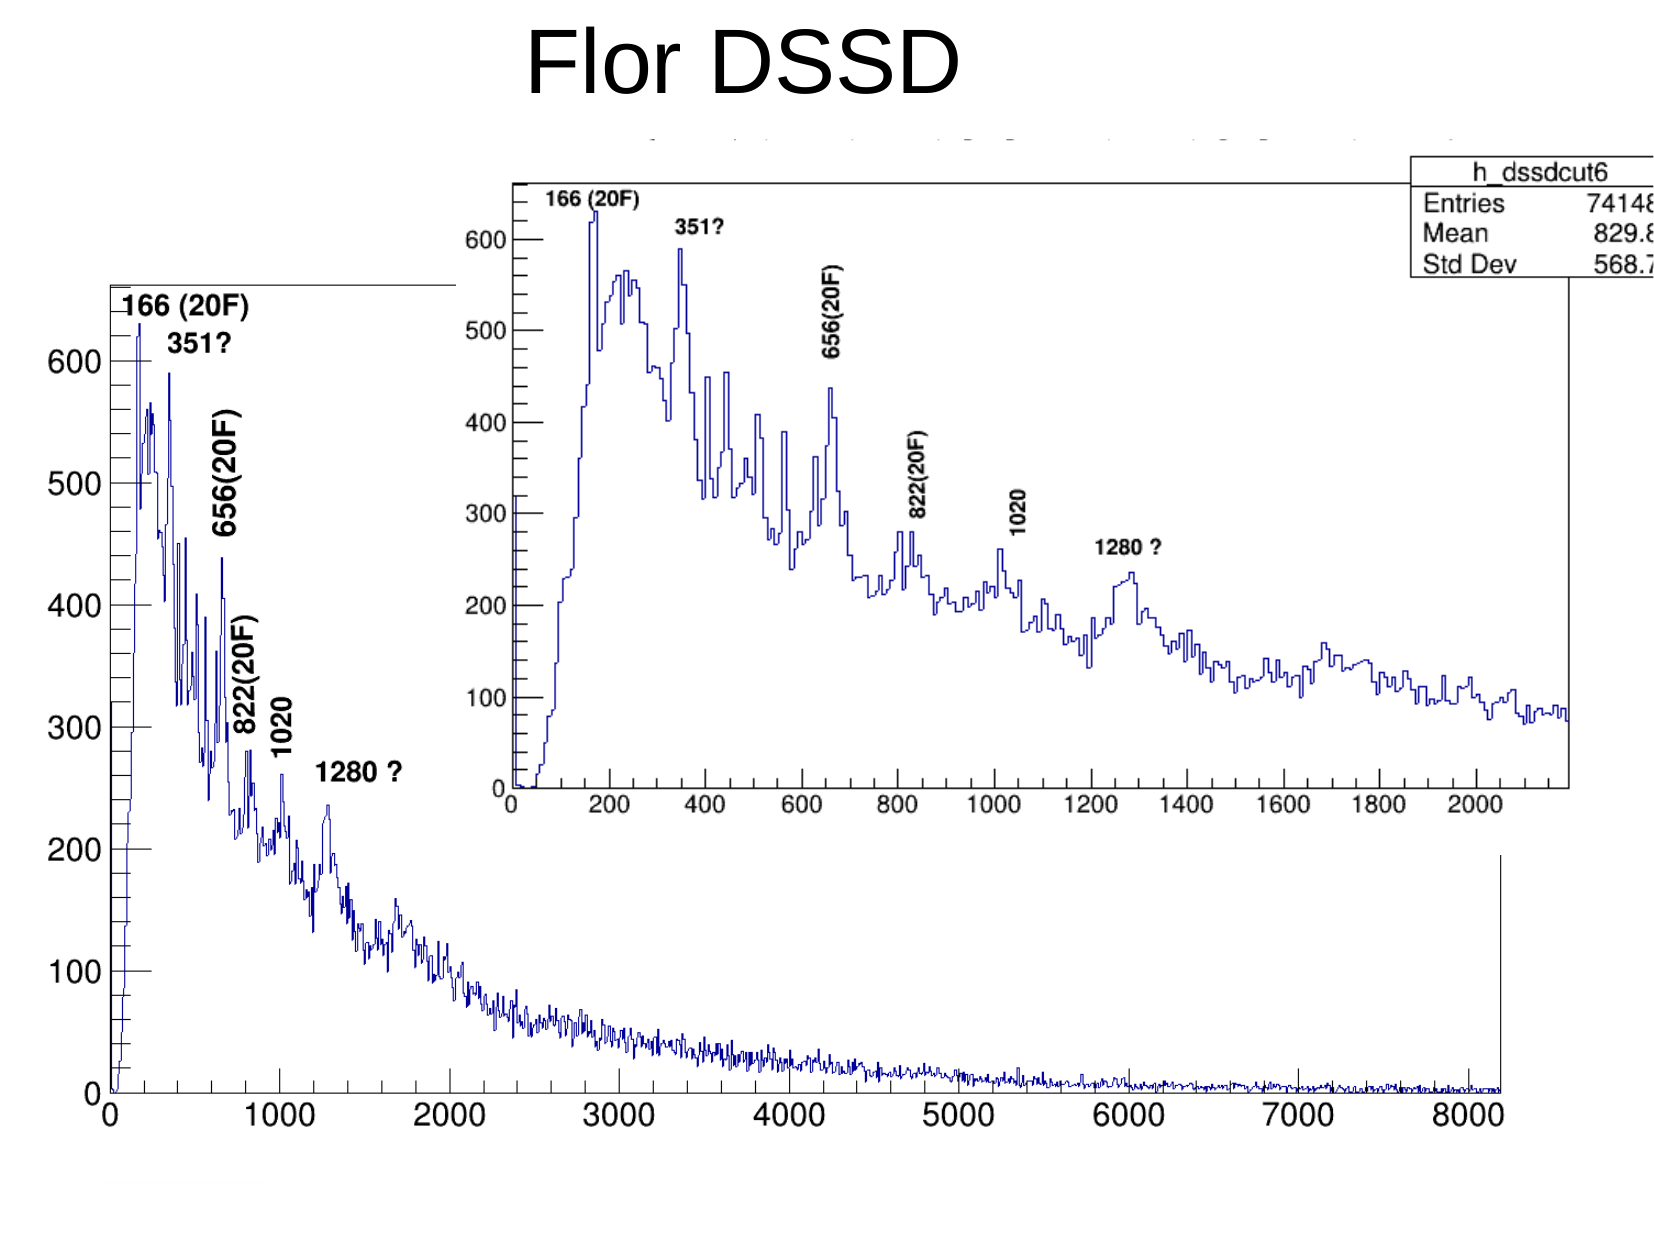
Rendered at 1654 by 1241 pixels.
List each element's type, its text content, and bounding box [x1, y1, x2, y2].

picture [0, 139, 1654, 1186]
title Flor DSSD [0, 2, 1489, 121]
